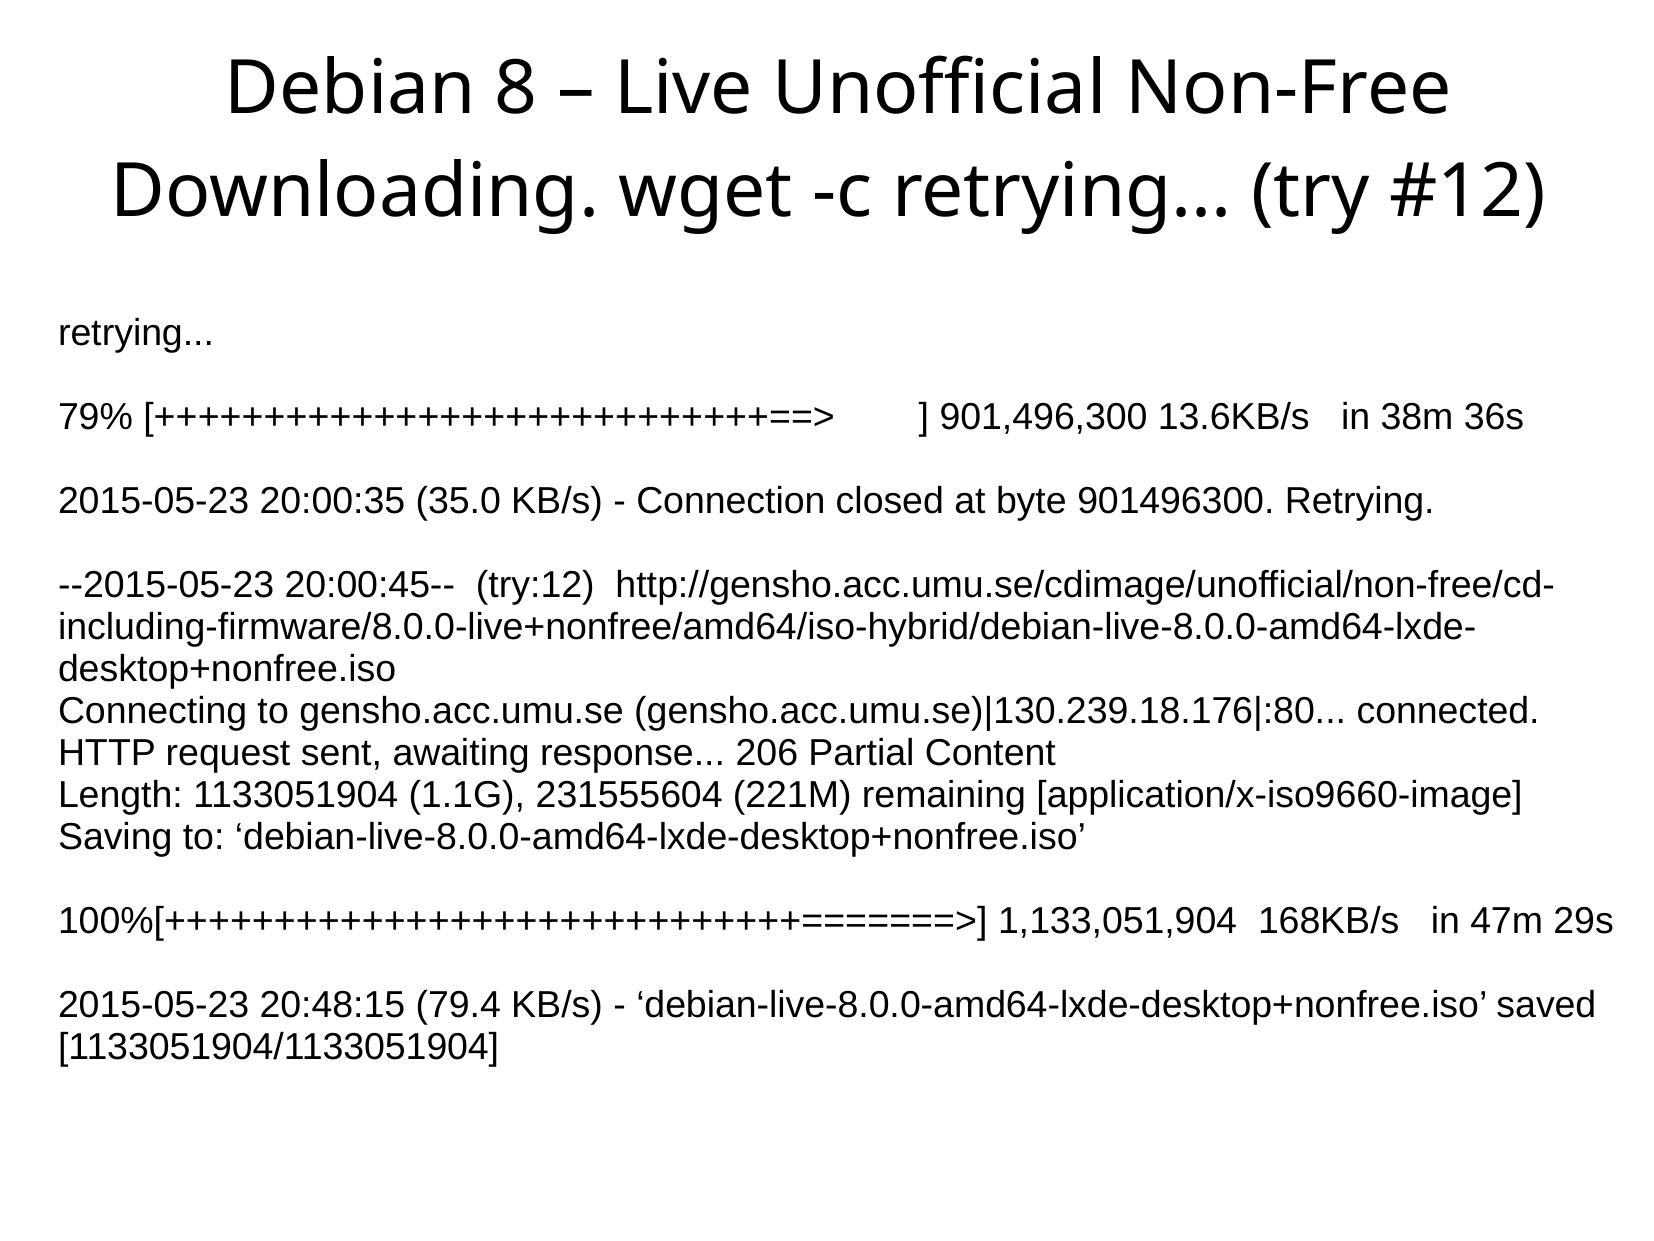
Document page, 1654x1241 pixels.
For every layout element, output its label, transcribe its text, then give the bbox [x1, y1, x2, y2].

title Debian 8 – Live Unofficial Non-Free Downloading. wget -c retrying... (try #12) [94, 53, 1583, 219]
text_box retrying... 79% [++++++++++++++++++++++++++++==> ] 901,496,300 13.6KB/s in 38m 36s 2015-05-23 20:00:35 (35.0 KB/s) - Connection closed at byte 901496300. Retrying. --2015-05-23 20:00:45-- (try:12) http://gensho.acc.umu.se/cdimage/unofficial/non-free/cd-including-firmware/8.0.0-live+nonfree/amd64/iso-hybrid/debian-live-8.0.0-amd64-lxde-desktop+nonfree.iso Connecting to gensho.acc.umu.se (gensho.acc.umu.se)|130.239.18.176|:80... connected. HTTP request sent, awaiting response... 206 Partial Content Length: 1133051904 (1.1G), 231555604 (221M) remaining [application/x-iso9660-image] Saving to: ‘debian-live-8.0.0-amd64-lxde-desktop+nonfree.iso’ 100%[+++++++++++++++++++++++++++++=======>] 1,133,051,904 168KB/s in 47m 29s 2015-05-23 20:48:15 (79.4 KB/s) - ‘debian-live-8.0.0-amd64-lxde-desktop+nonfree.iso’ saved [1133051904/1133051904] [43, 304, 1630, 1075]
